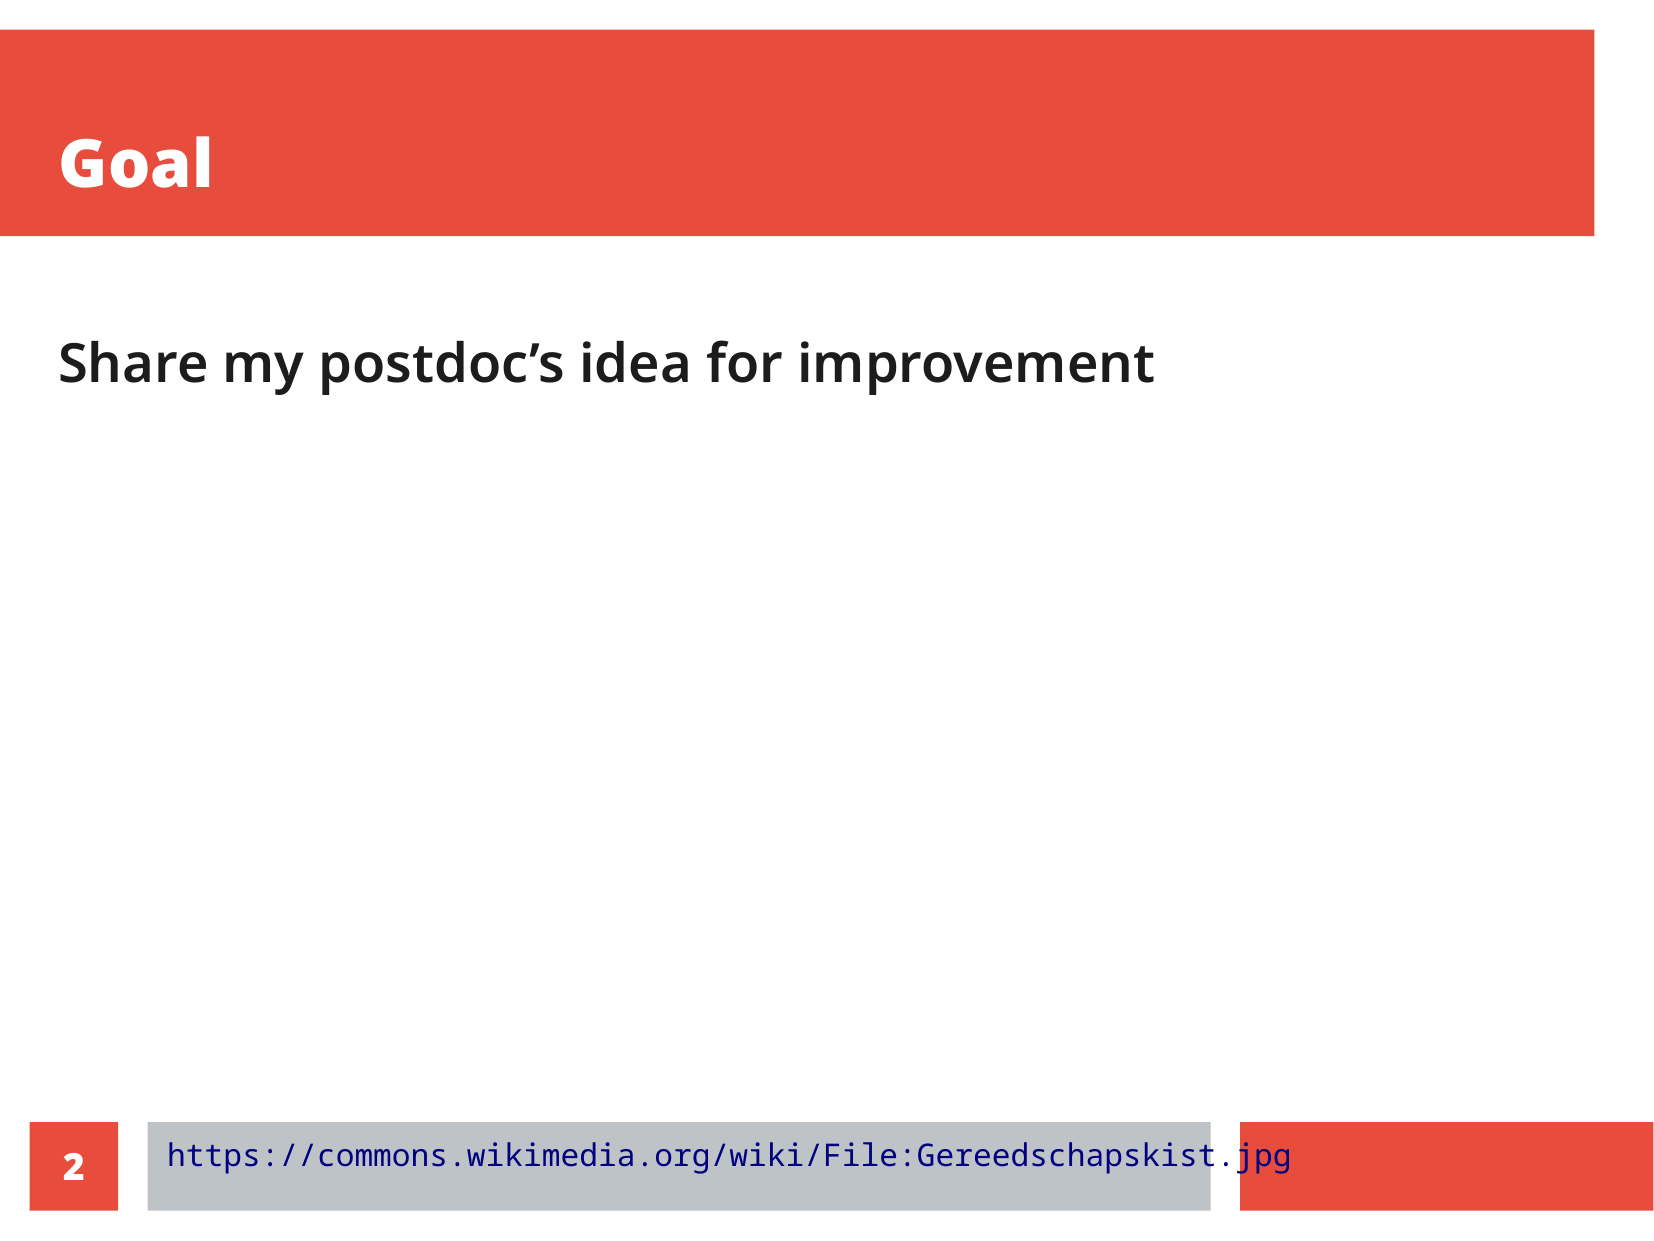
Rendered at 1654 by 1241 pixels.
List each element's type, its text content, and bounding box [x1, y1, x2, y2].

list Share my postdoc’s idea for improvement [58, 324, 1591, 1096]
text_box https://commons.wikimedia.org/wiki/File:Gereedschapskist.jpg [152, 1125, 1159, 1203]
title Goal [59, 59, 1595, 207]
